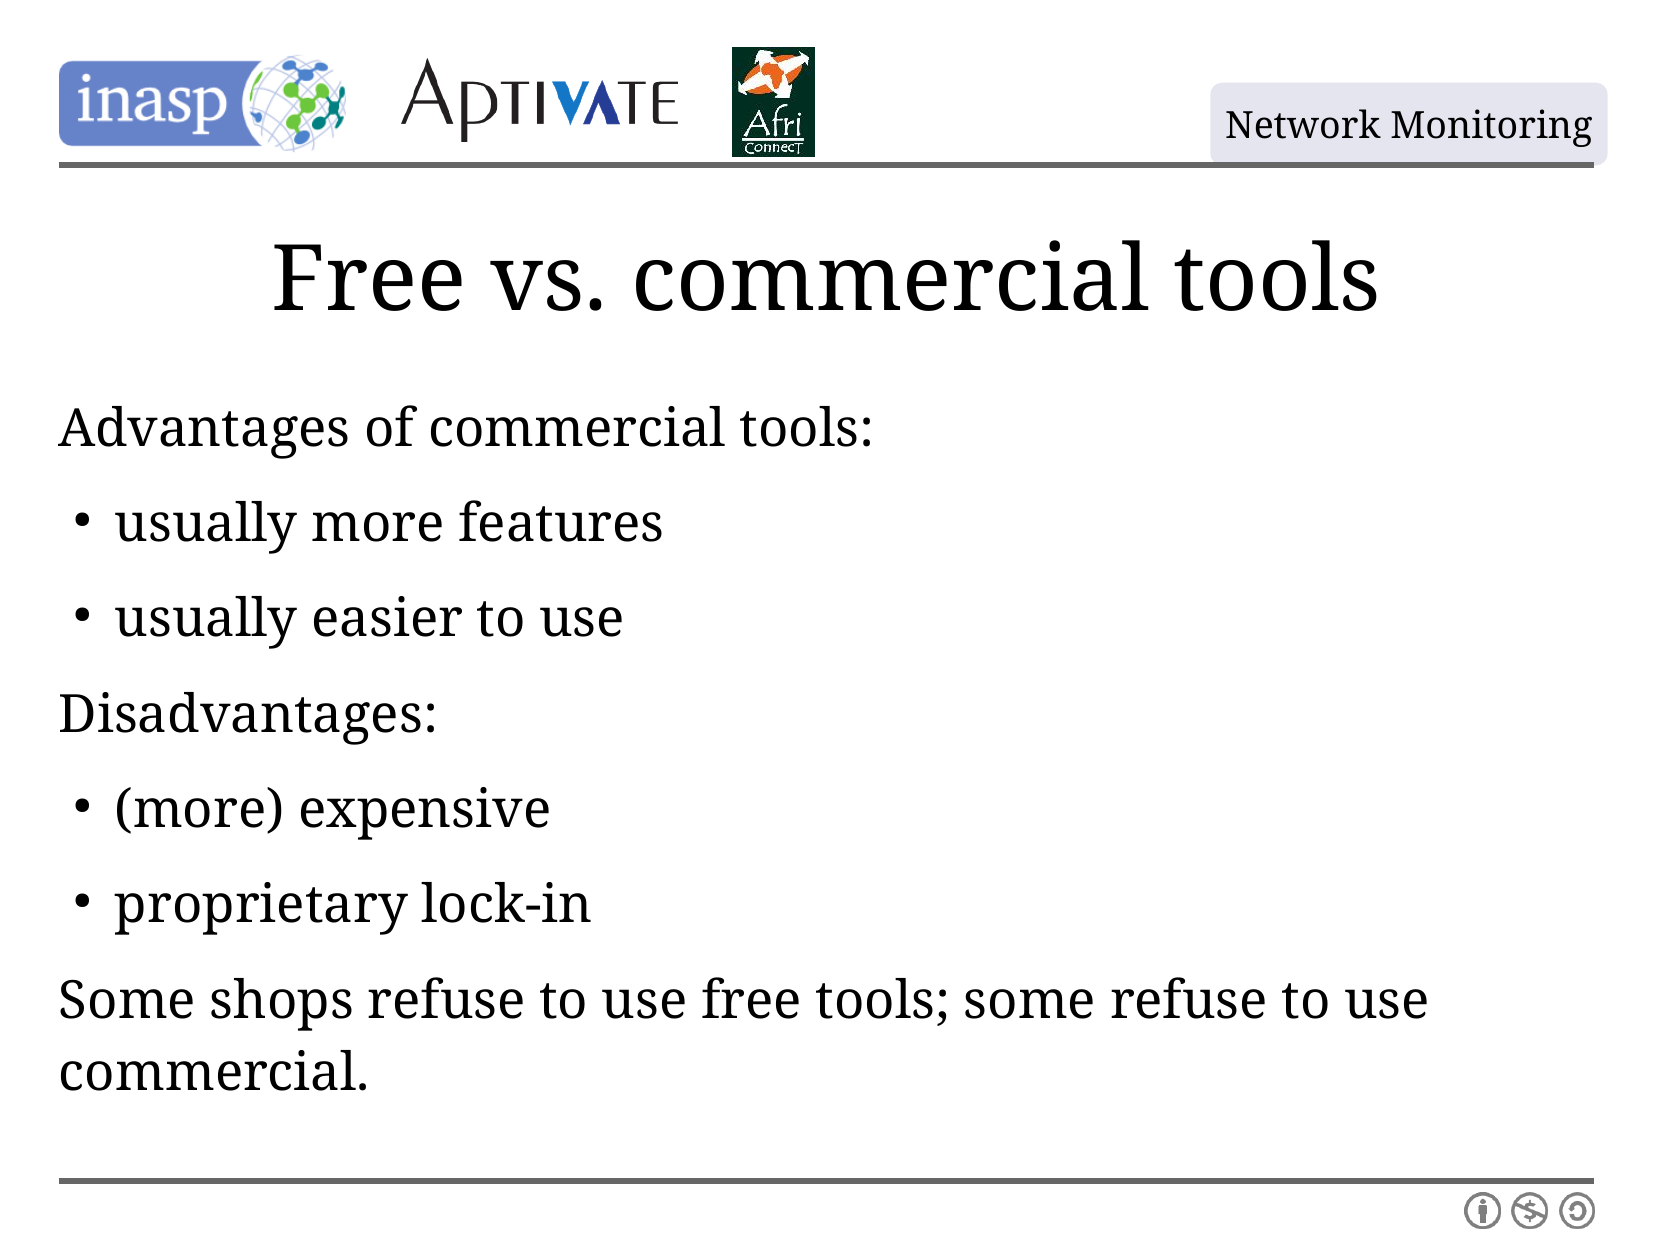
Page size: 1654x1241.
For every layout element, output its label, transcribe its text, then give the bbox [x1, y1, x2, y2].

picture [1464, 1192, 1501, 1229]
picture [59, 47, 355, 160]
picture [1559, 1192, 1595, 1229]
title Free vs. commercial tools [59, 212, 1595, 343]
picture [1511, 1192, 1548, 1229]
list Advantages of commercial tools: usually more features usually easier to use Disadvantages: (more) expensive proprietary lock-in Some shops refuse to use free tools; some refuse to use commercial. [59, 389, 1595, 1109]
picture [401, 58, 678, 142]
picture [732, 47, 815, 157]
